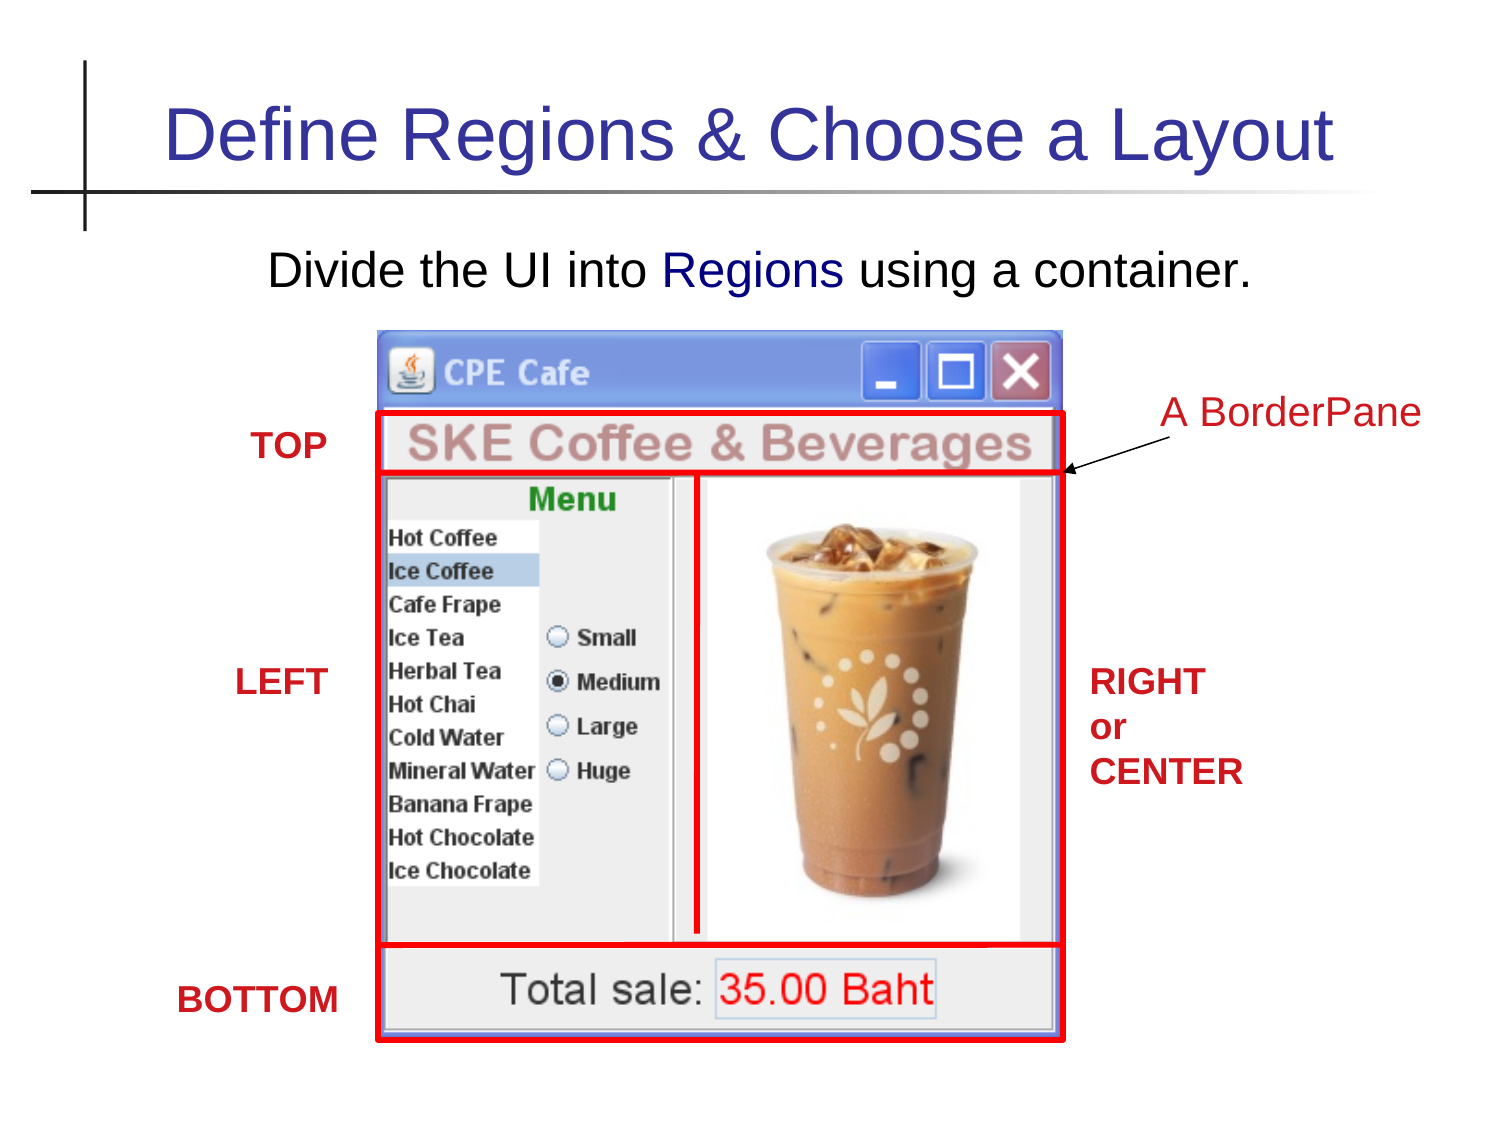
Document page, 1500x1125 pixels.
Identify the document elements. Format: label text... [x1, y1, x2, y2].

text_box TOP [129, 413, 343, 474]
text_box BOTTOM [141, 967, 355, 1028]
list Divide the UI into Regions using a container. [110, 229, 1409, 343]
picture [377, 330, 1063, 410]
picture [381, 476, 1060, 942]
title Define Regions & Choose a Layout [100, 42, 1399, 184]
picture [381, 948, 1060, 1037]
picture [381, 416, 1060, 469]
text_box RIGHT or CENTER [1074, 649, 1288, 800]
text_box LEFT [141, 649, 355, 710]
text_box A BorderPane [1145, 377, 1477, 443]
